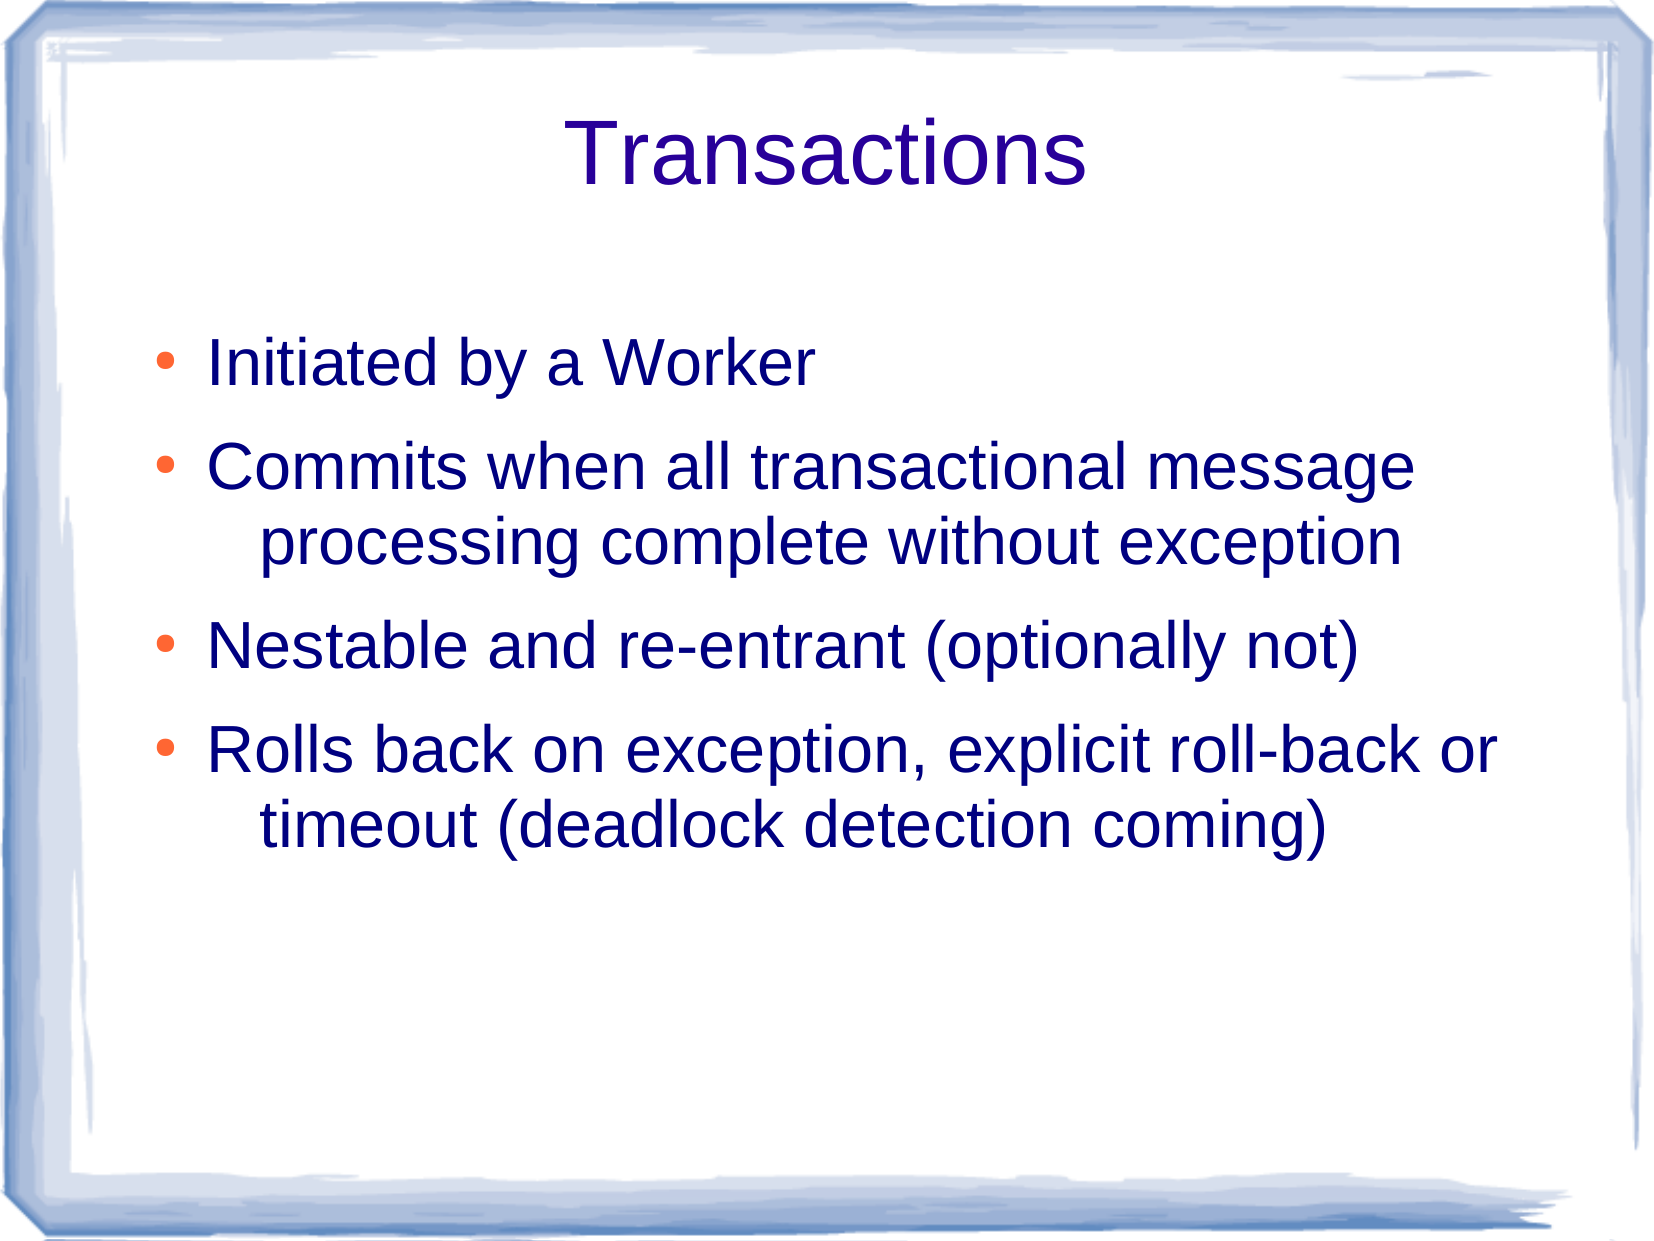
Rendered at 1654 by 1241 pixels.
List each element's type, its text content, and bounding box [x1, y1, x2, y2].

title Transactions [82, 56, 1571, 250]
picture [0, 0, 1654, 1241]
list Initiated by a Worker Commits when all transactional message processing complete without exception Nestable and re-entrant (optionally not) Rolls back on exception, explicit roll-back or timeout (deadlock detection coming) [118, 324, 1571, 1129]
